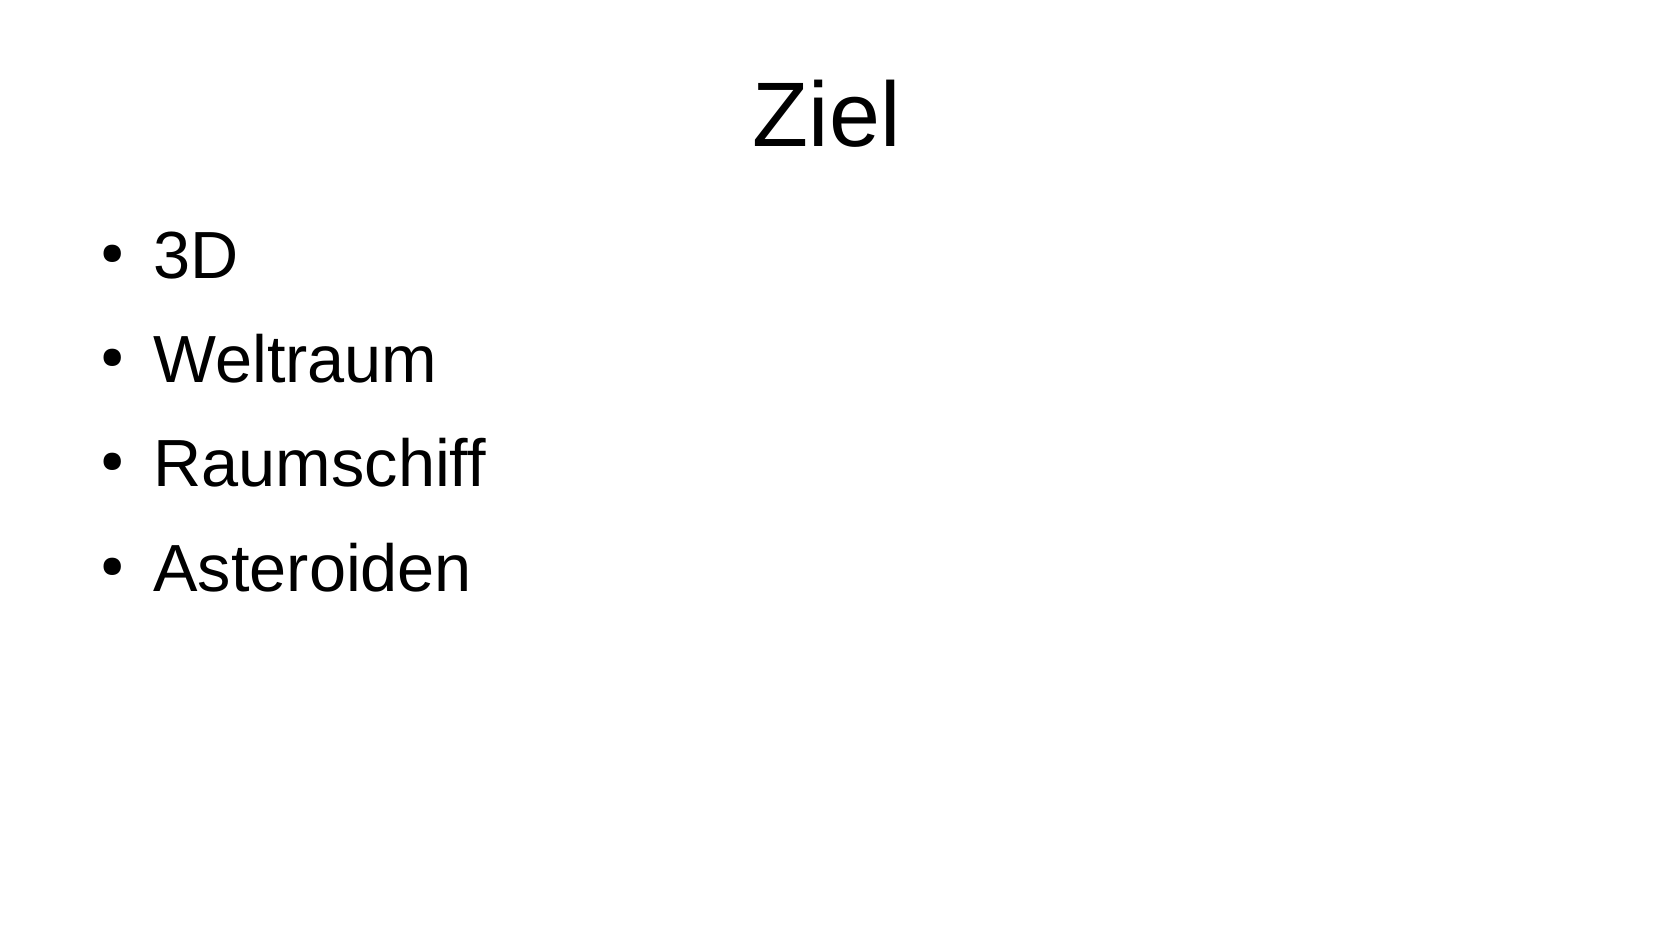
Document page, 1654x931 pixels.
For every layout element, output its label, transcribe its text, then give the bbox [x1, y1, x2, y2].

title Ziel [82, 37, 1571, 193]
list 3D Weltraum Raumschiff Asteroiden [82, 217, 1571, 758]
